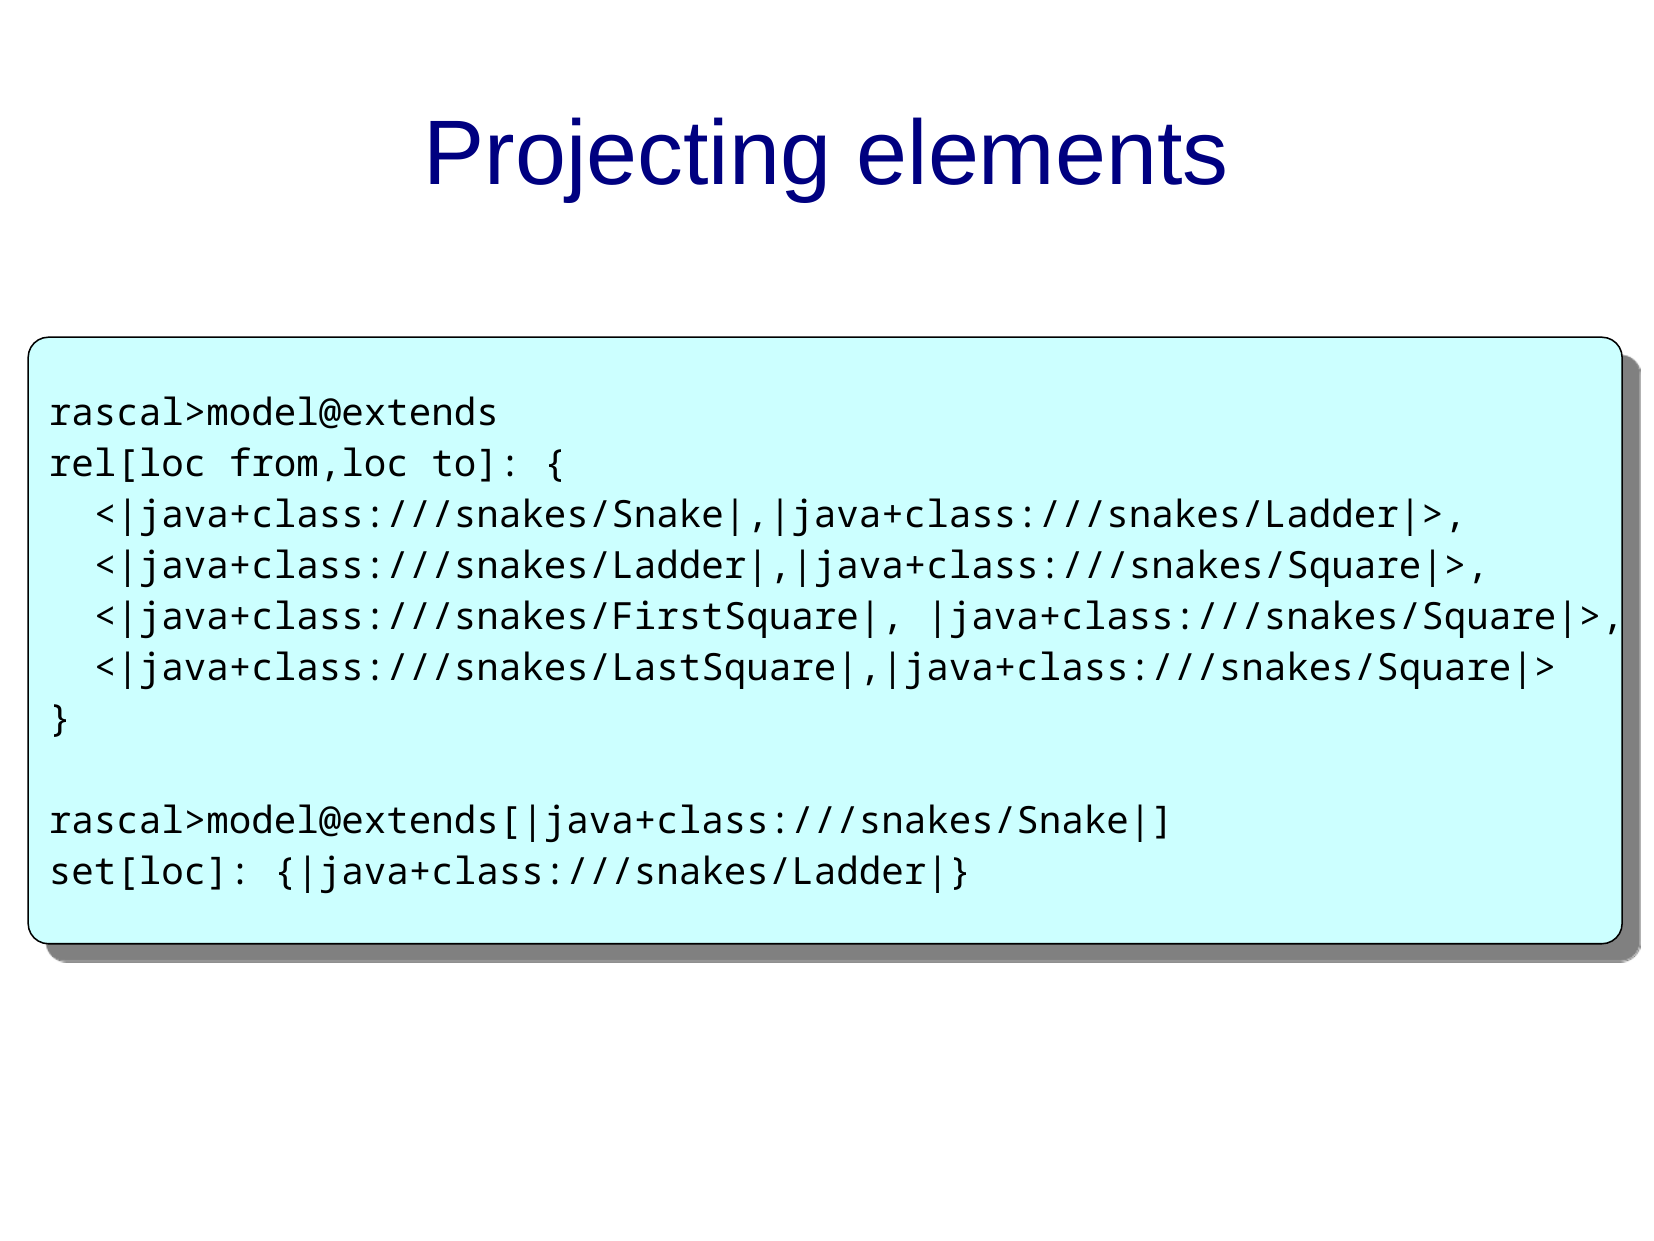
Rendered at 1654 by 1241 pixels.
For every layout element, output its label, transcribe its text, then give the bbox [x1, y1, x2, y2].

title Projecting elements [82, 49, 1571, 257]
text_box rascal>model@extends rel[loc from,loc to]: { <|java+class:///snakes/Snake|,|java+class:///snakes/Ladder|>, <|java+class:///snakes/Ladder|,|java+class:///snakes/Square|>, <|java+class:///snakes/FirstSquare|, |java+class:///snakes/Square|>, <|java+class:///snakes/LastSquare|,|java+class:///snakes/Square|> } rascal>model@extends[|java+class:///snakes/Snake|] set[loc]: {|java+class:///snakes/Ladder|} [28, 337, 1623, 944]
